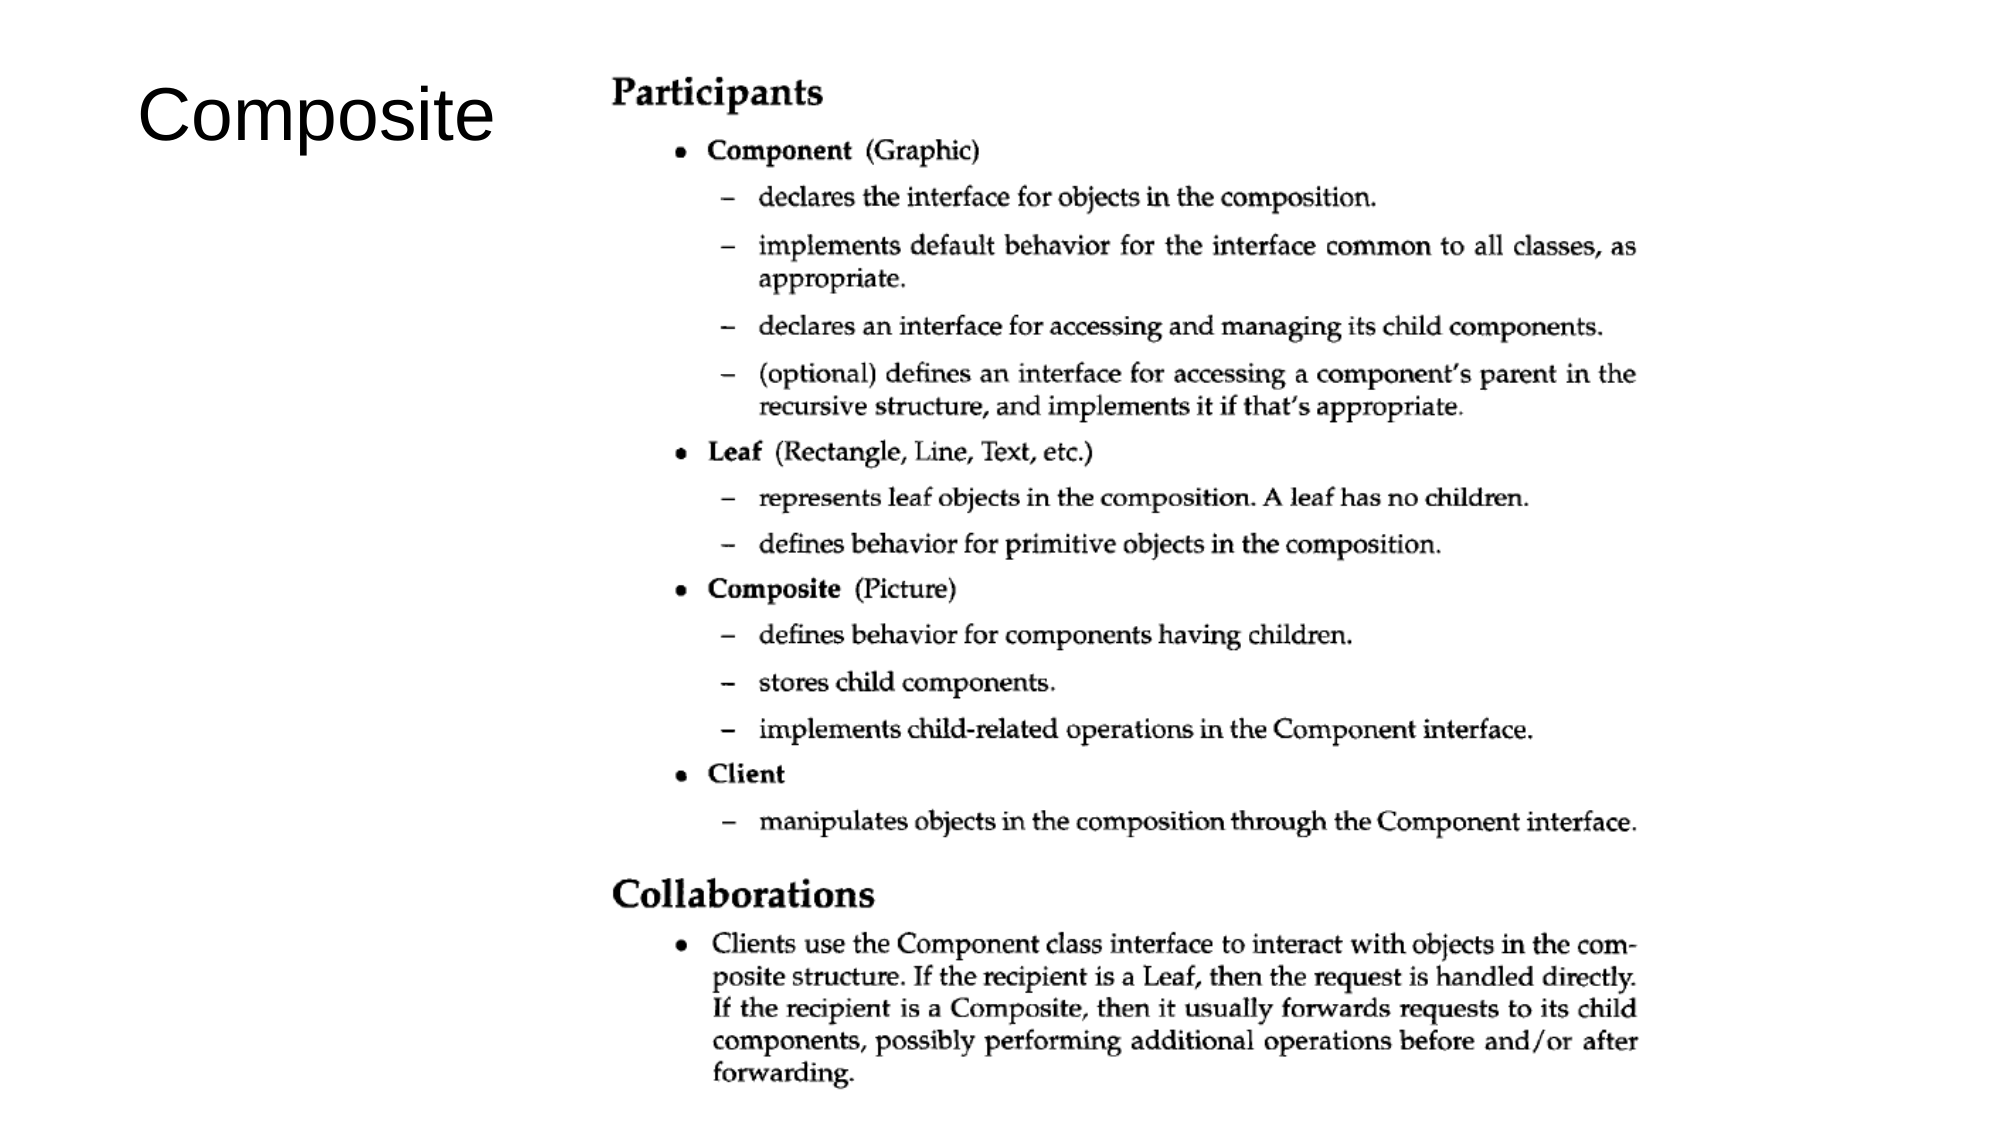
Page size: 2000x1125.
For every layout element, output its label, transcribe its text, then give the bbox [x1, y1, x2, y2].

picture [602, 63, 1666, 1096]
title Composite [137, 60, 526, 166]
